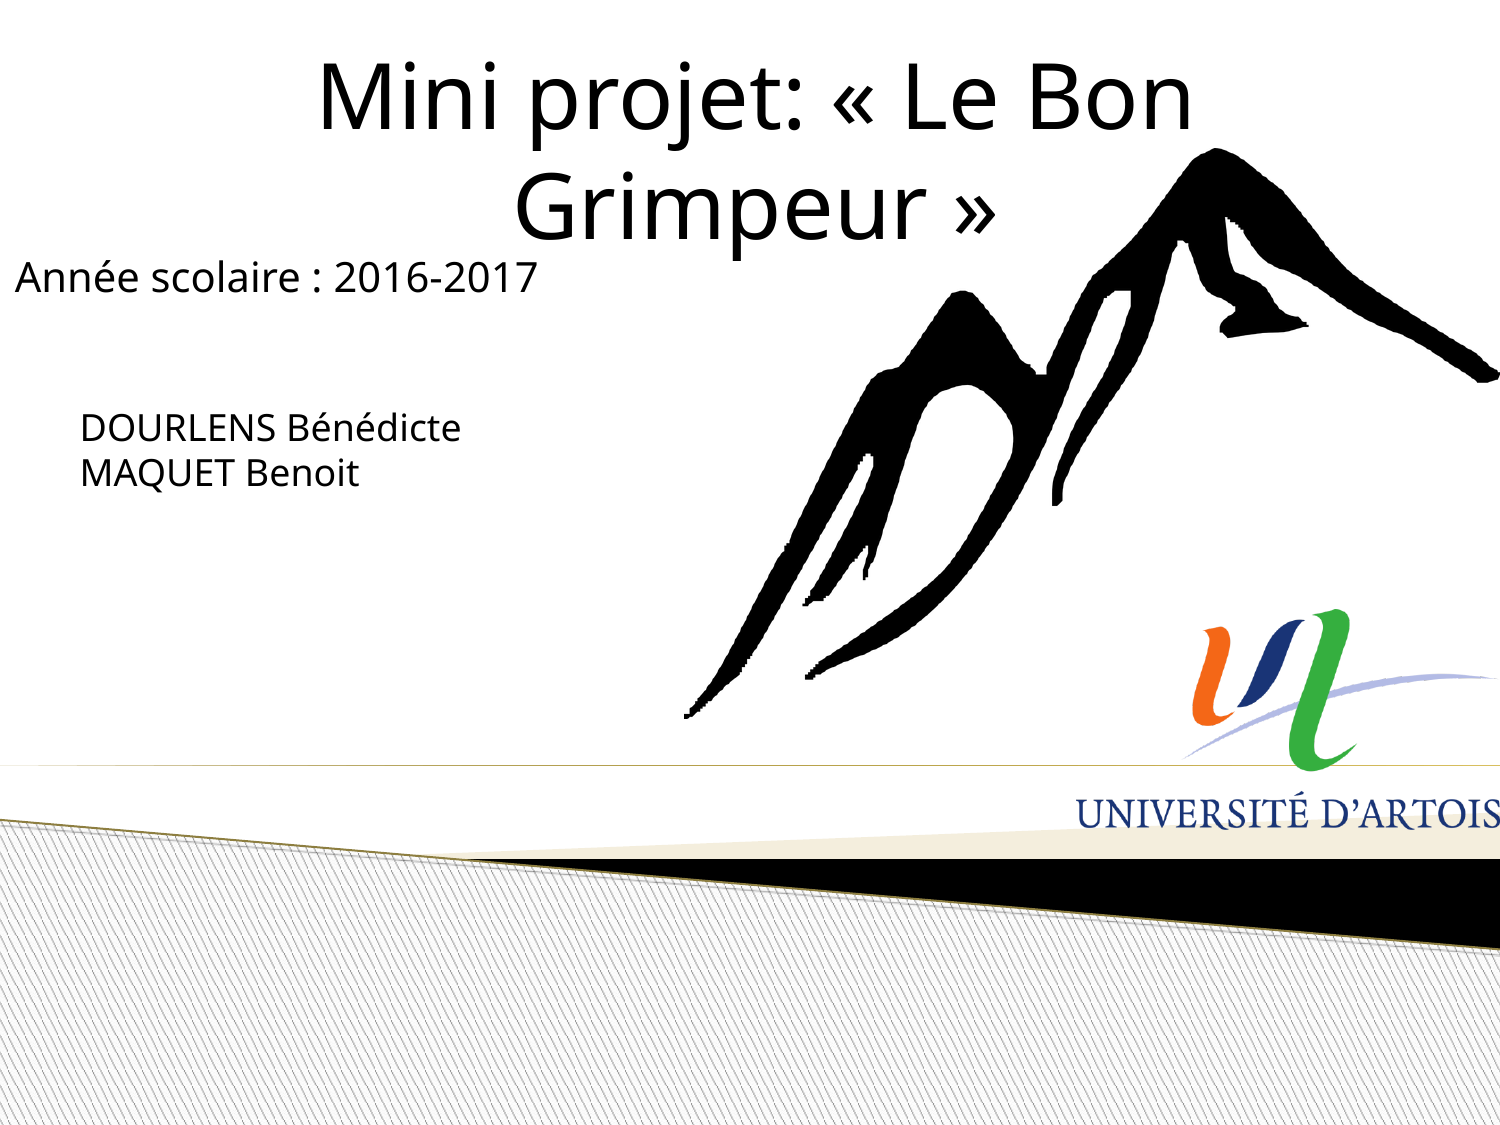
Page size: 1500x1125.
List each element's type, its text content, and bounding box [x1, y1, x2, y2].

text_box Mini projet: « Le Bon Grimpeur » [53, 30, 1459, 243]
picture [0, 821, 1500, 1125]
text_box DOURLENS Bénédicte MAQUET Benoit [64, 397, 684, 502]
picture [684, 148, 1500, 830]
text_box Année scolaire : 2016-2017 [0, 243, 684, 309]
